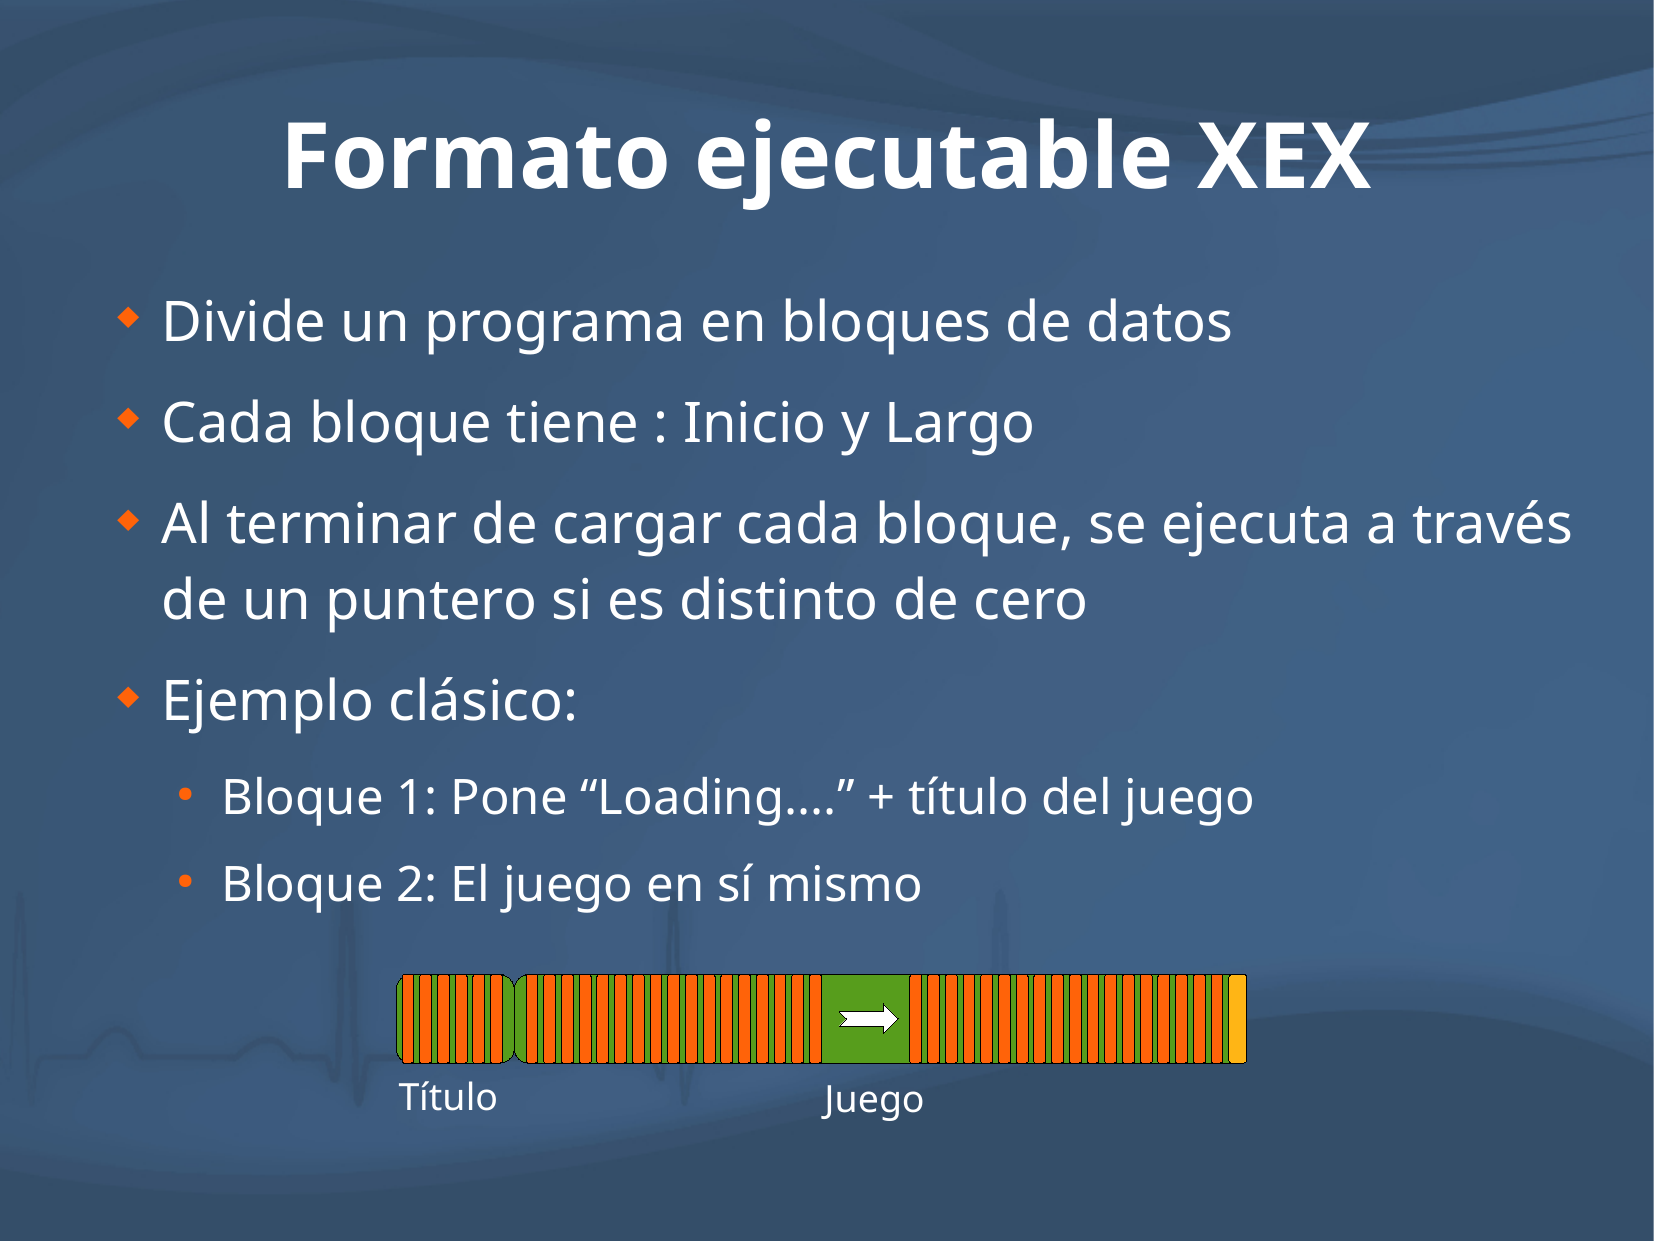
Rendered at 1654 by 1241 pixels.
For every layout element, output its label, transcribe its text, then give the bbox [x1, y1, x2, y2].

text_box [396, 974, 1247, 1064]
list Divide un programa en bloques de datos Cada bloque tiene : Inicio y Largo Al terminar de cargar cada bloque, se ejecuta a través de un puntero si es distinto de cero Ejemplo clásico: Bloque 1: Pone “Loading....” + título del juego Bloque 2: El juego en sí mismo [102, 281, 1591, 918]
picture [0, 0, 1654, 1241]
text_box Juego [809, 1065, 945, 1123]
title Formato ejecutable XEX [82, 56, 1571, 250]
text_box Título [383, 1062, 515, 1120]
